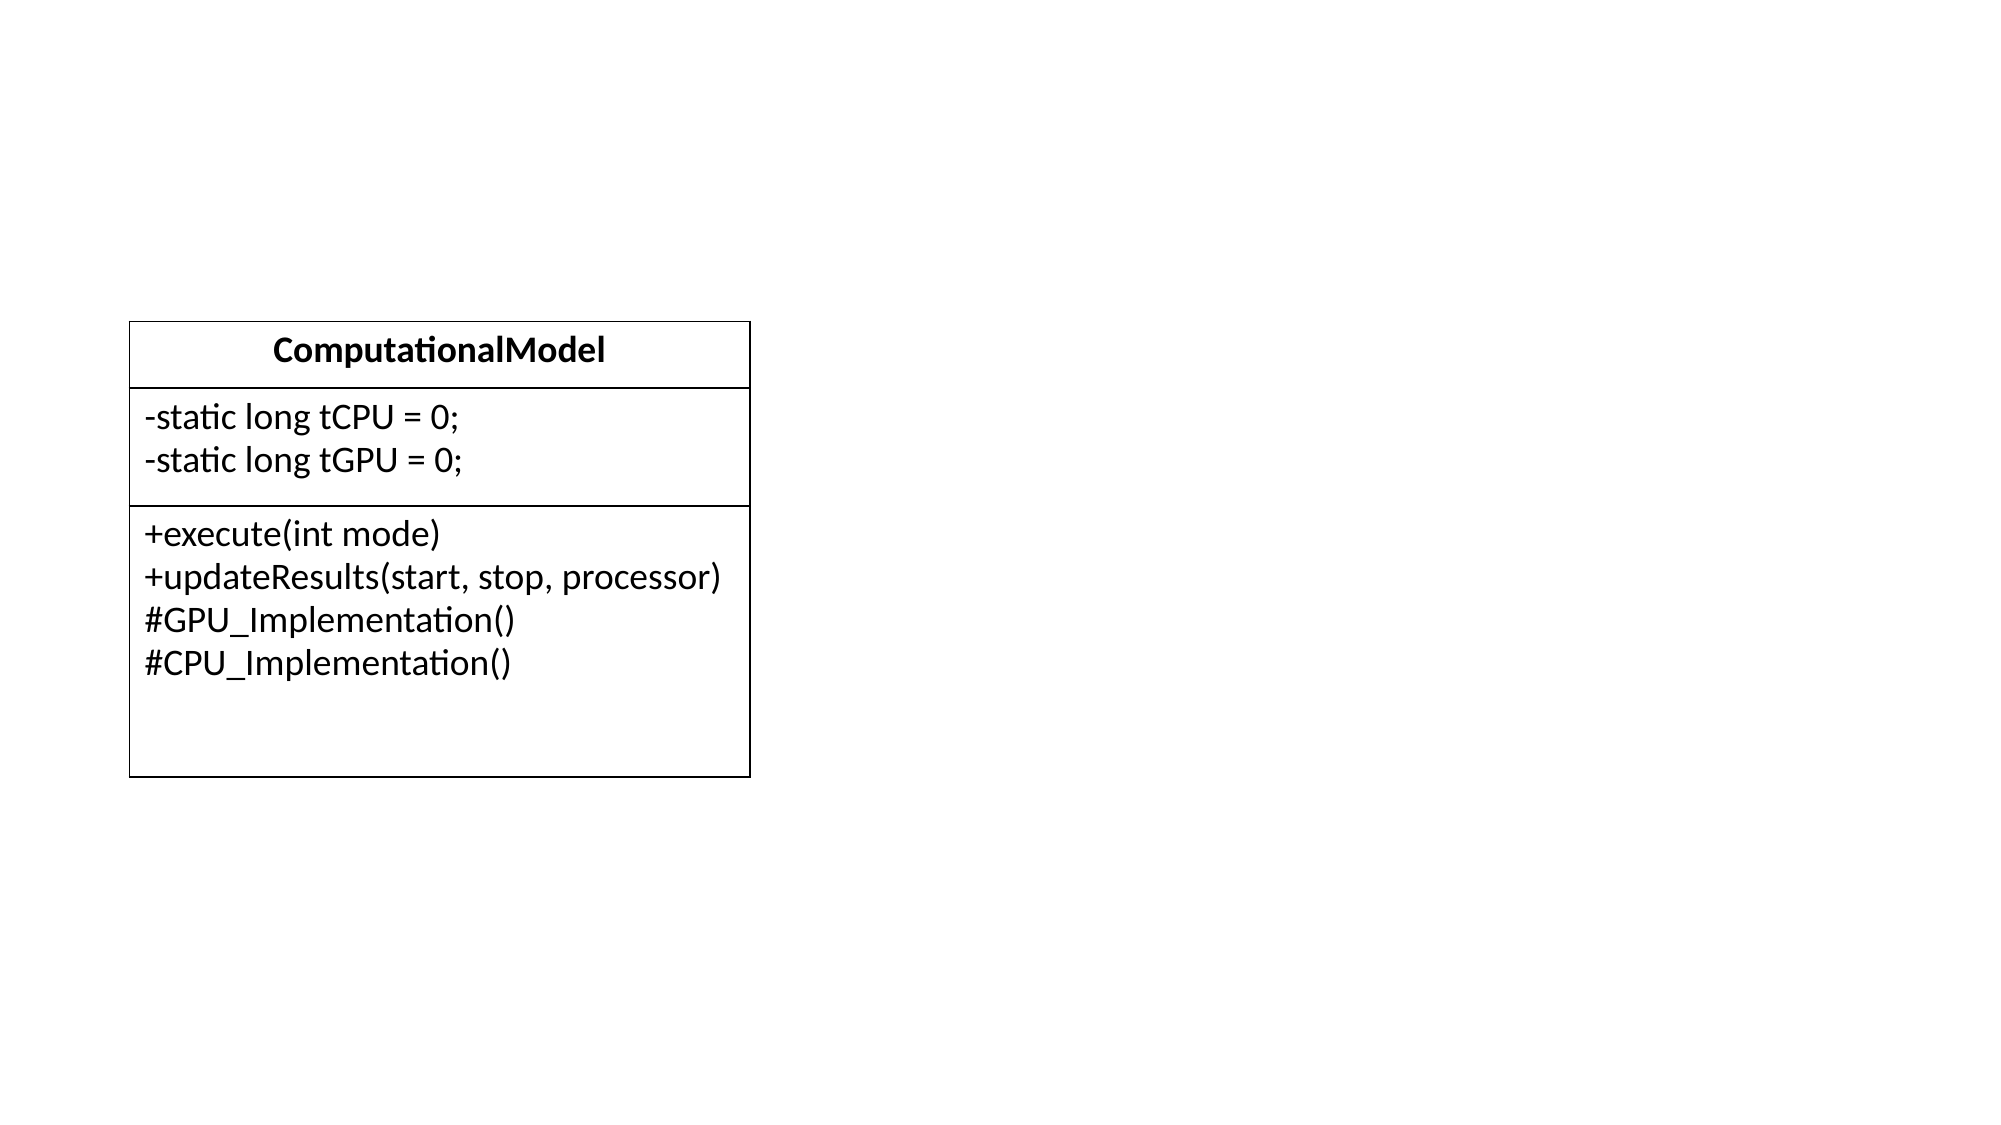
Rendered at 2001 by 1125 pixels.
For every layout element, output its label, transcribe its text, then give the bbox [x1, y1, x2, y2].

table_cell +execute(int mode) +updateResults(start, stop, processor) #GPU_Implementation() #CPU_Implementation() [130, 507, 749, 776]
table_header ComputationalModel [130, 322, 749, 387]
table_cell -static long tCPU = 0; -static long tGPU = 0; [130, 389, 749, 505]
